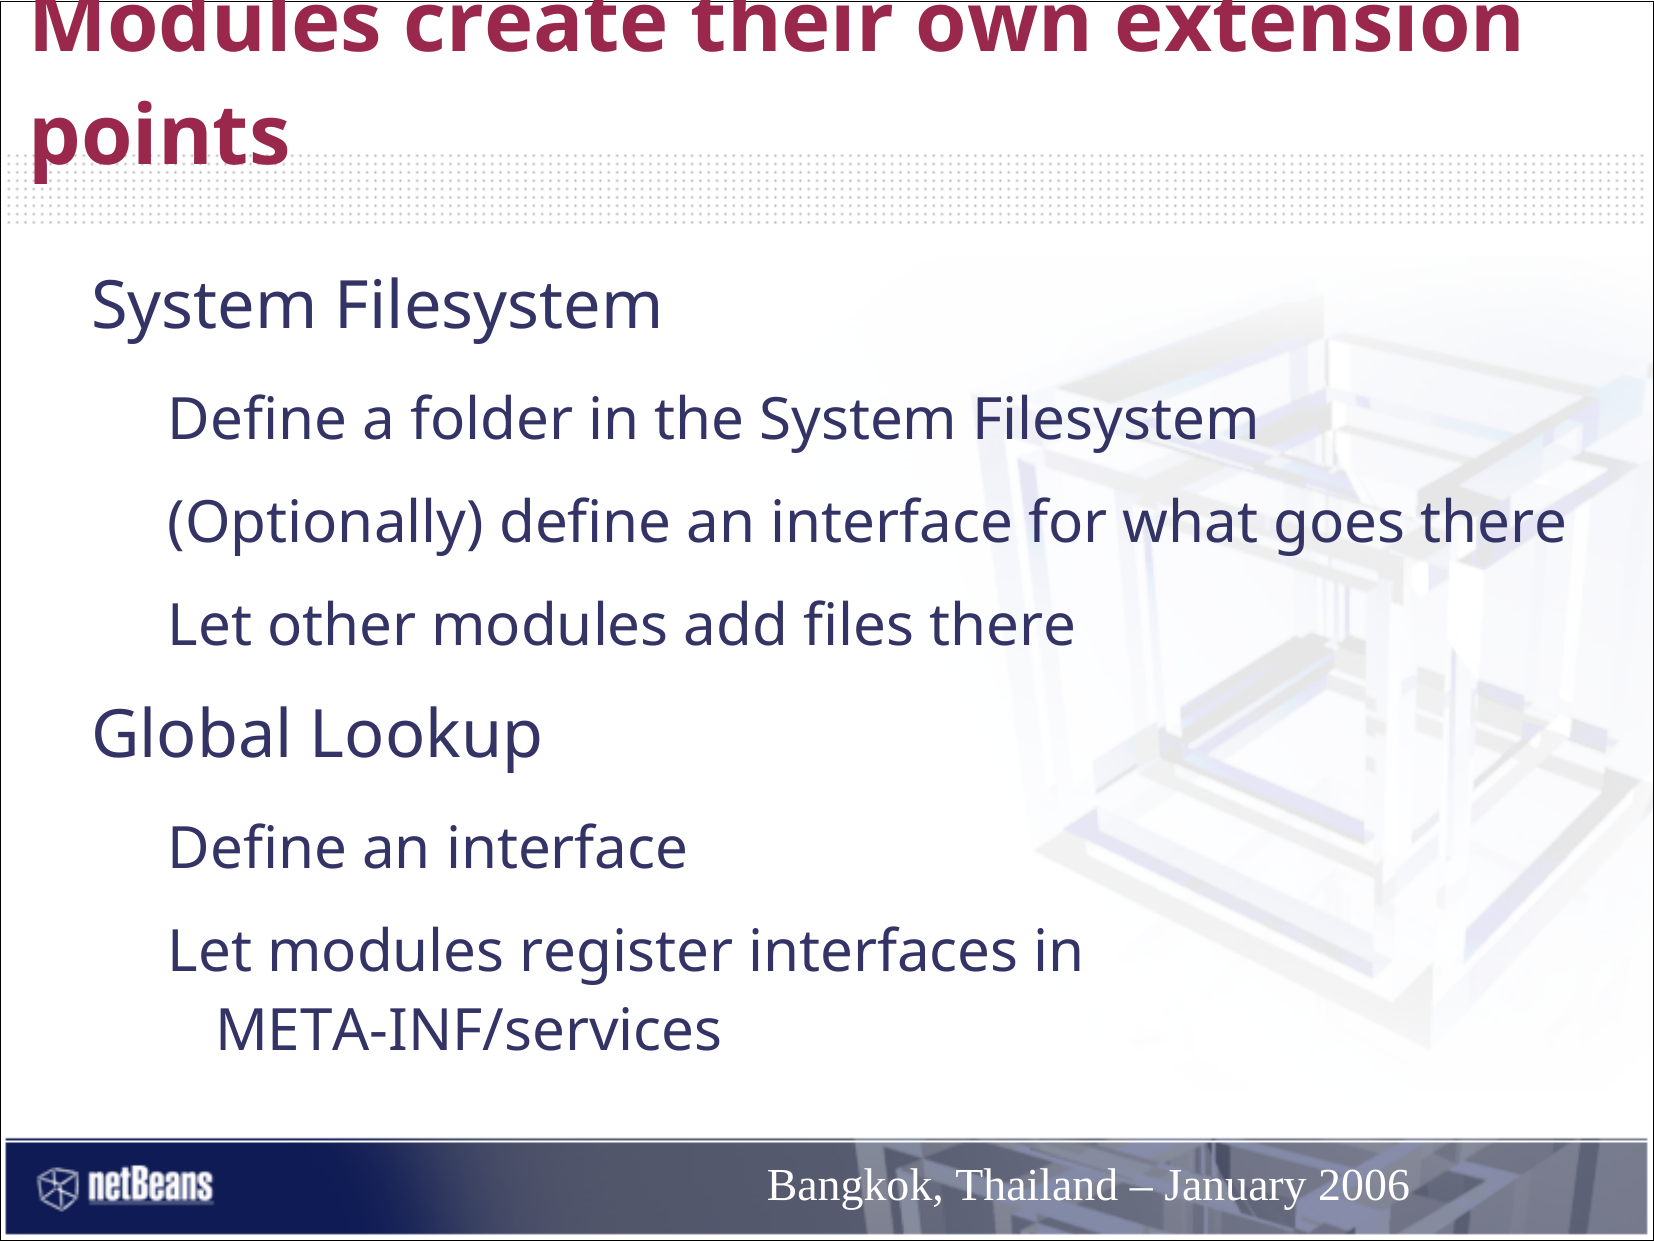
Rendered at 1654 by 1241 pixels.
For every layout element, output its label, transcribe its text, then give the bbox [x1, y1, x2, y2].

picture [254, 152, 275, 156]
title Modules create their own extension points [28, 0, 1619, 152]
picture [1, 2, 1653, 1240]
list System Filesystem Define a folder in the System Filesystem (Optionally) define an interface for what goes there Let other modules add files there Global Lookup Define an interface Let modules register interfaces in META-INF/services [73, 257, 1574, 1127]
